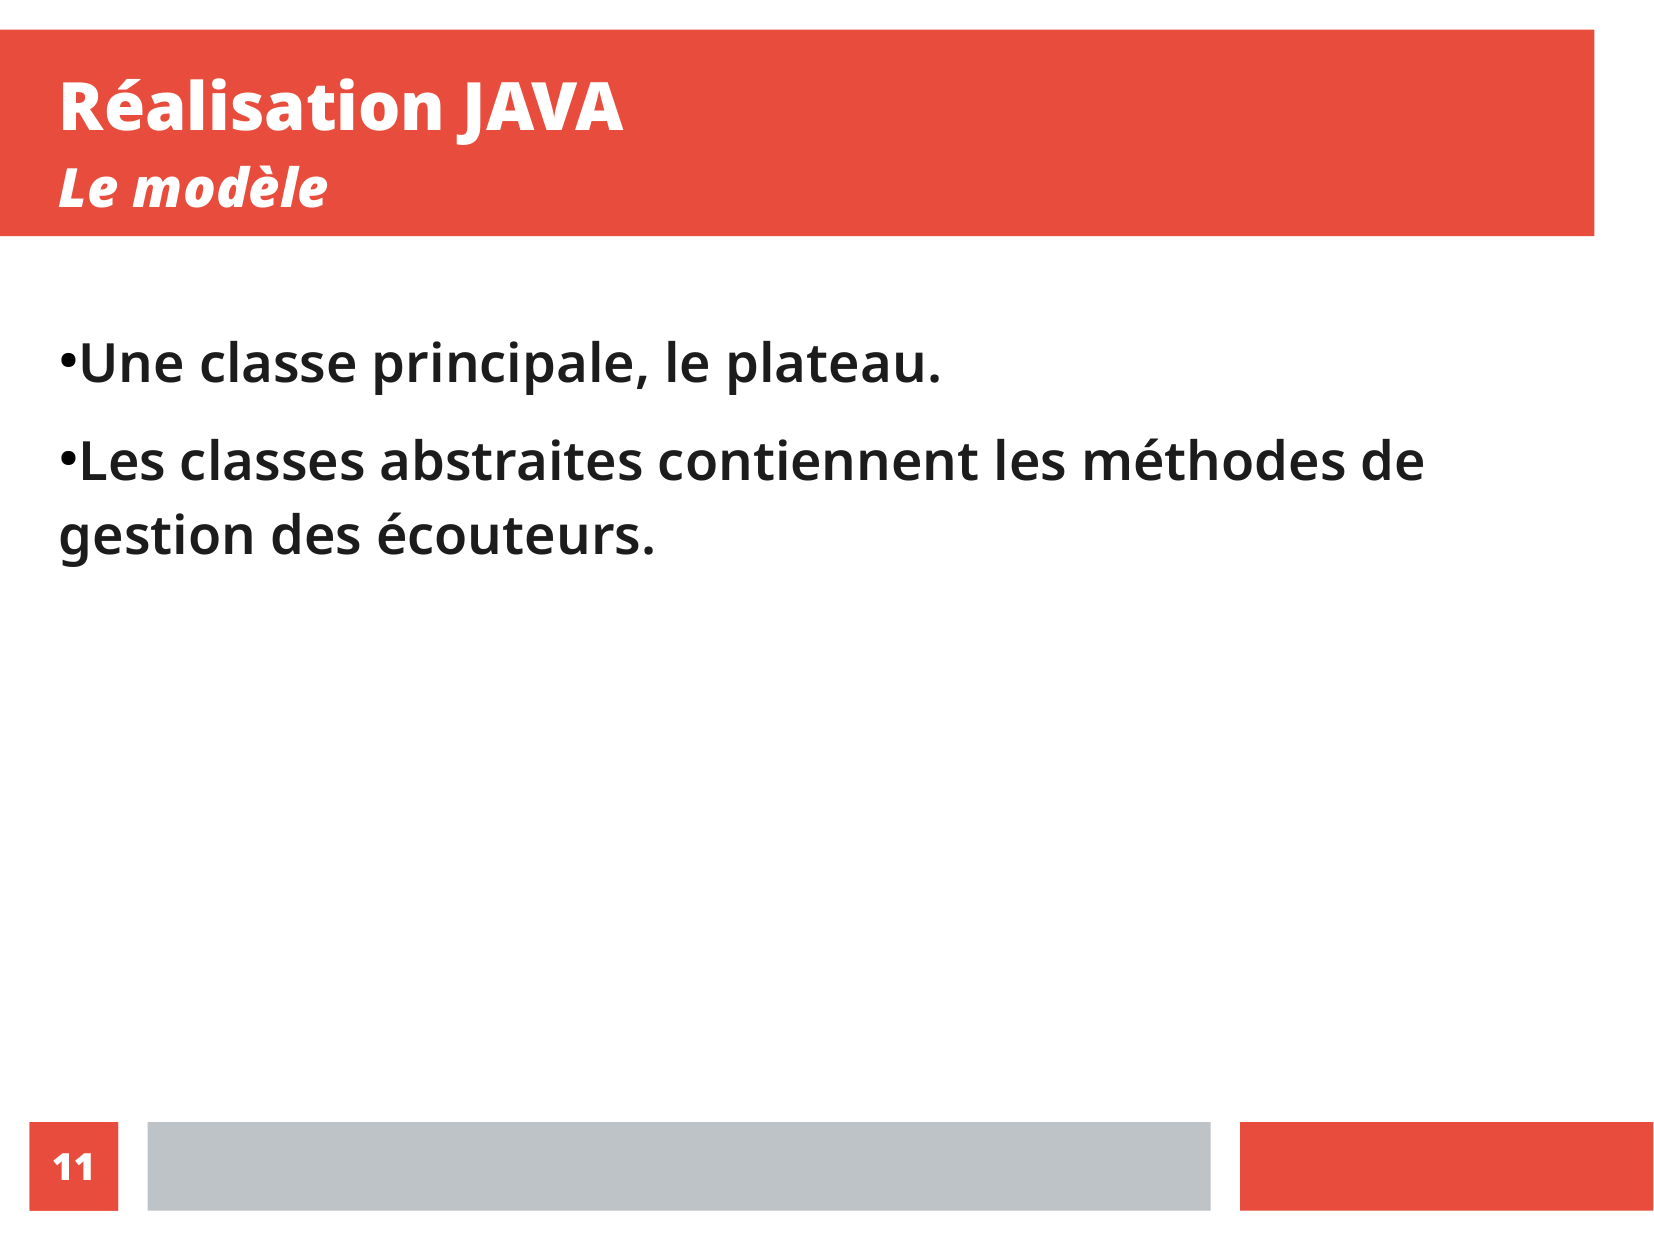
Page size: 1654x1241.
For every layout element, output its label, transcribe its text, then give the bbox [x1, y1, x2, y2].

title Réalisation JAVA Le modèle [59, 59, 1595, 207]
list Une classe principale, le plateau. Les classes abstraites contiennent les méthodes de gestion des écouteurs. [59, 324, 1565, 1093]
